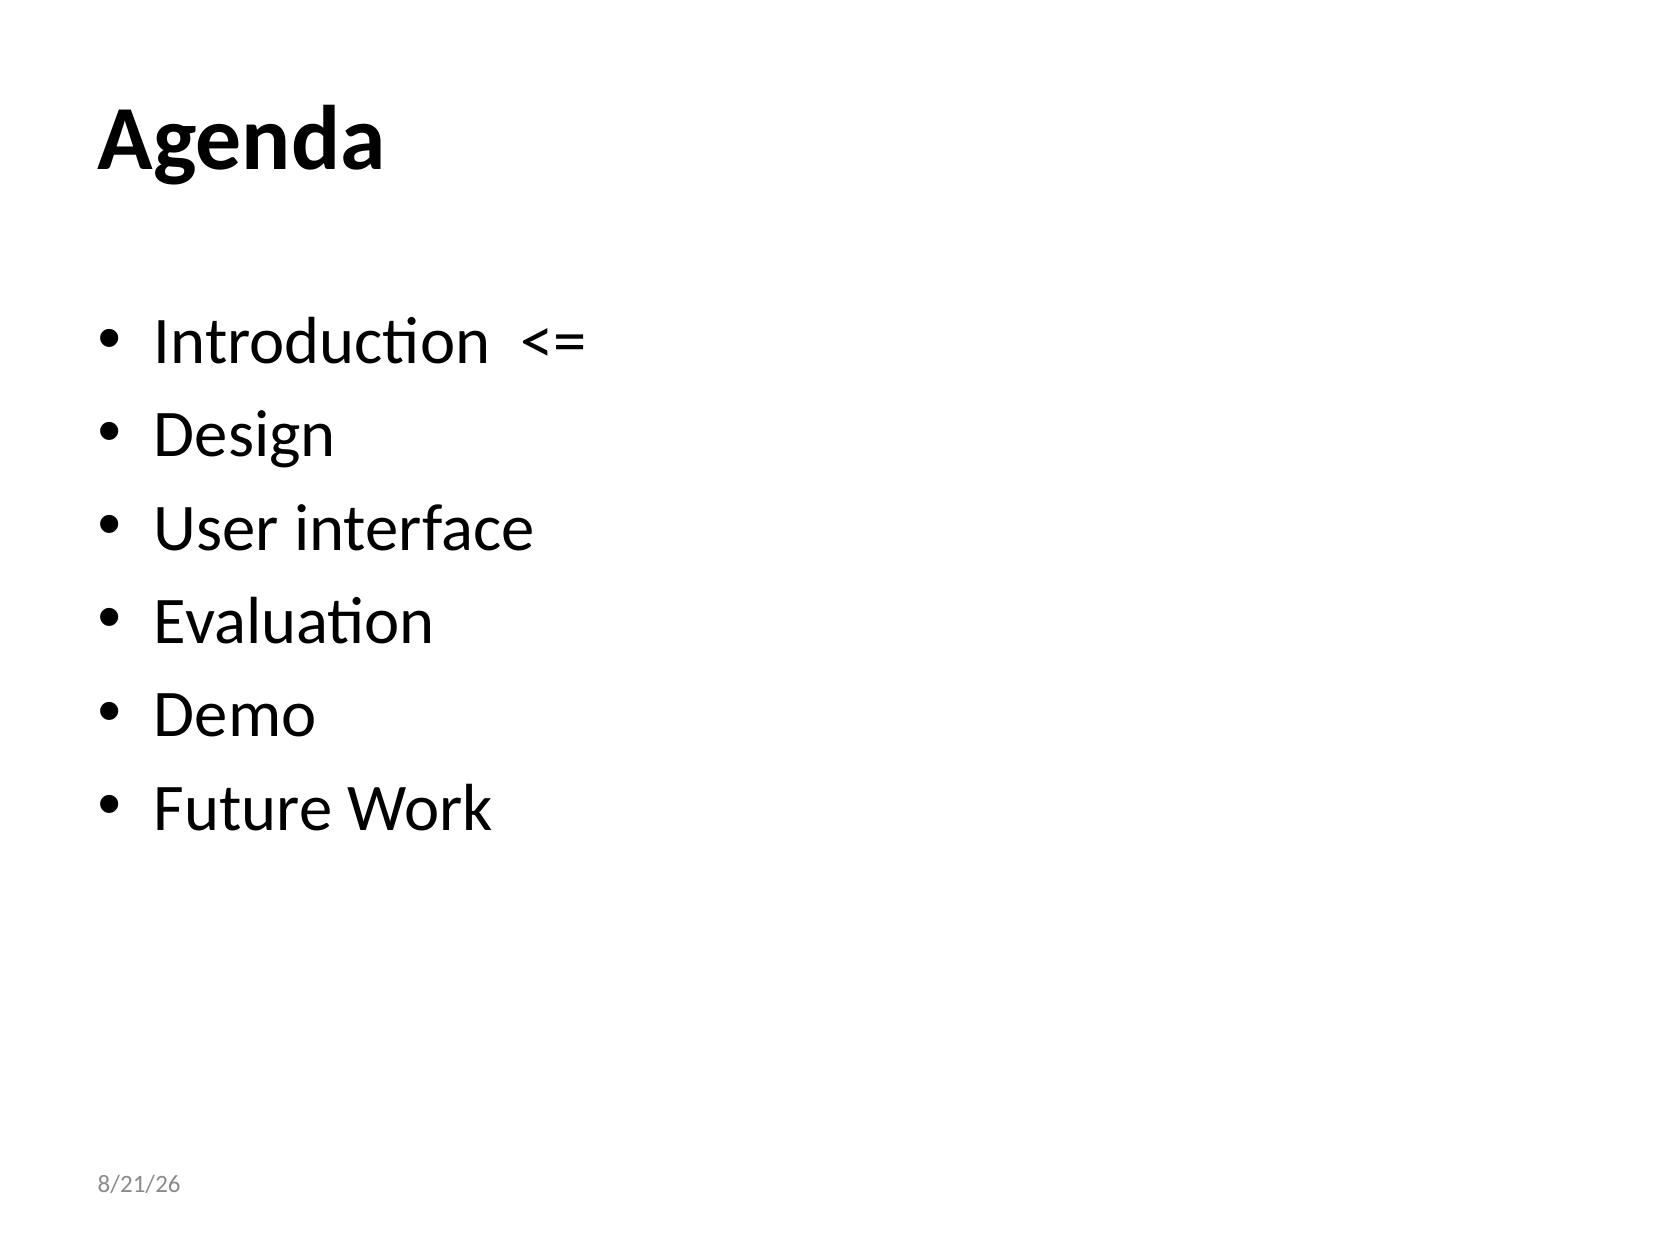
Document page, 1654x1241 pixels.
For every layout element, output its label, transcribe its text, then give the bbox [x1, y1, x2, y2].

list Introduction <= Design User interface Evaluation Demo Future Work [82, 289, 1571, 1108]
slide_number 7/23/16 [82, 1149, 469, 1216]
title Agenda [82, 49, 1571, 217]
